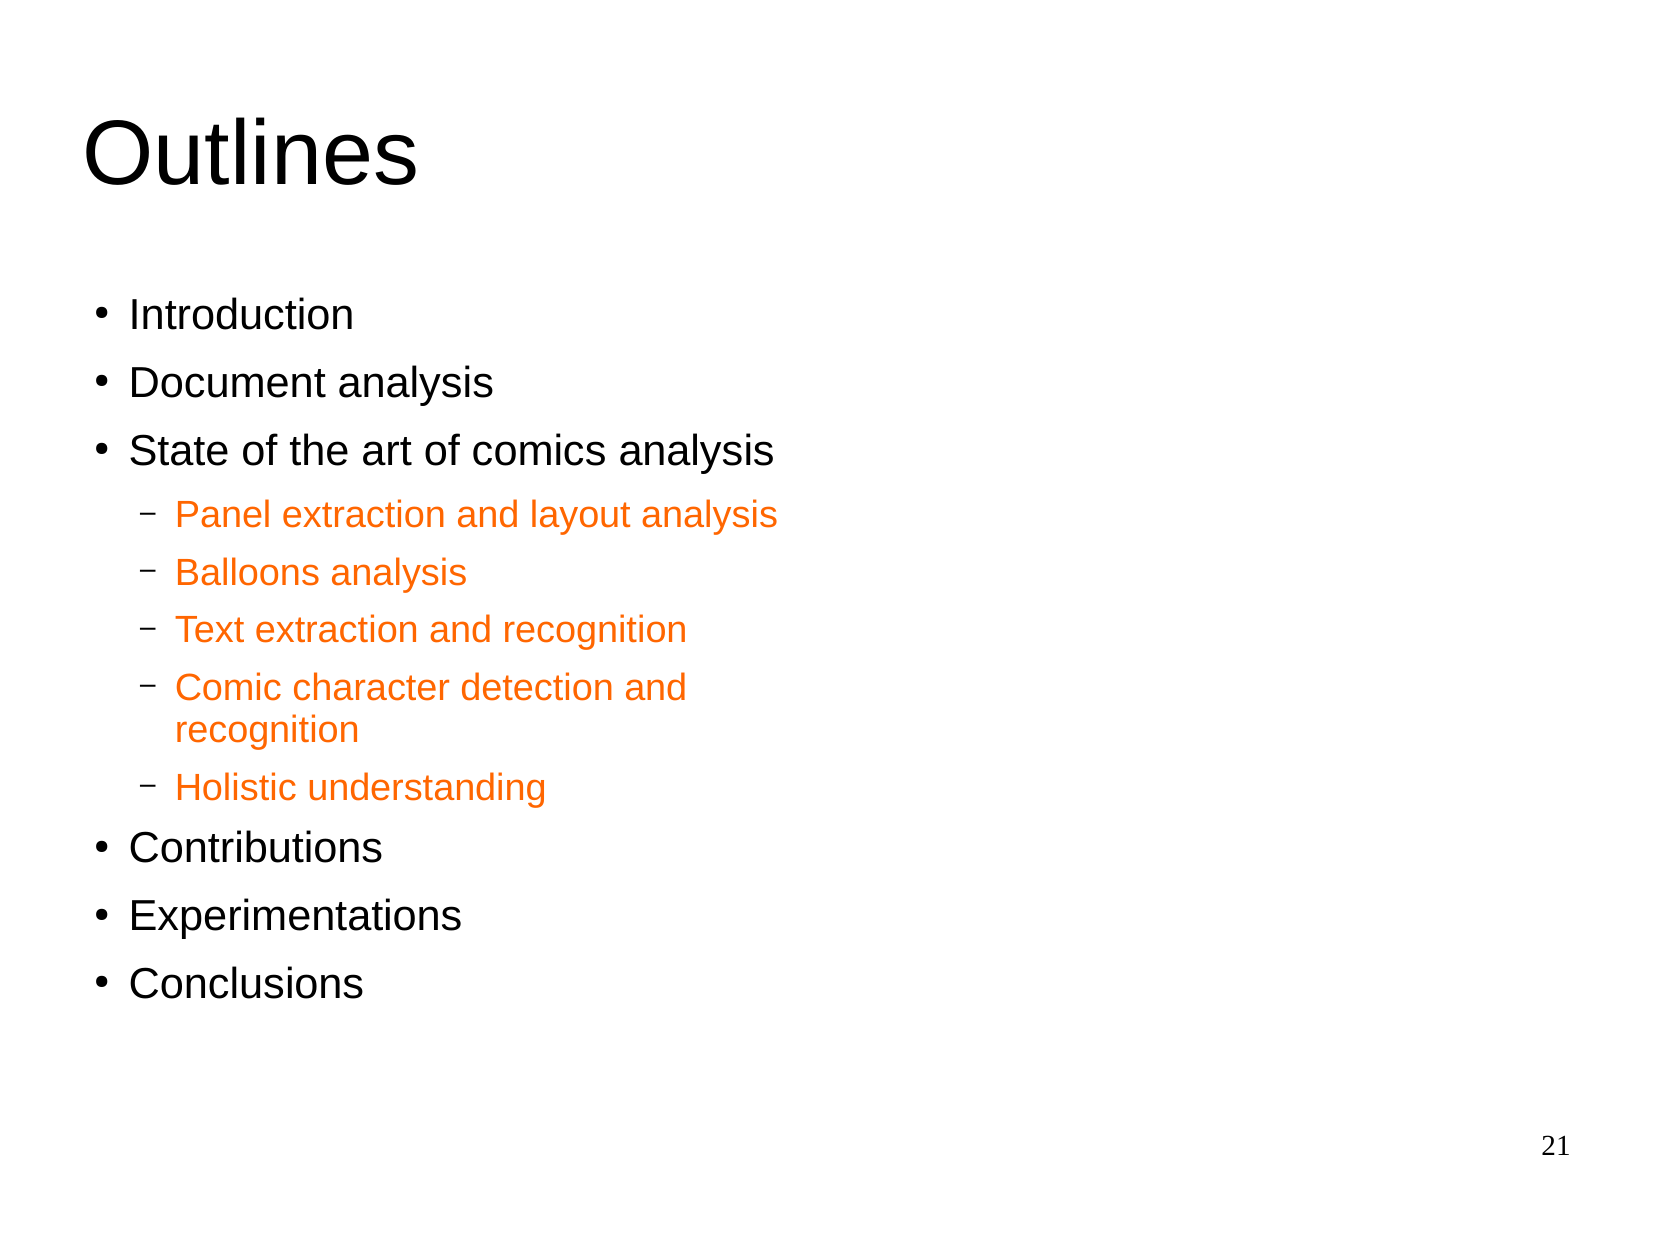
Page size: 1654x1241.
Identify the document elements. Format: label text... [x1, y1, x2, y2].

title Outlines [82, 49, 1571, 257]
list Introduction Document analysis State of the art of comics analysis Panel extraction and layout analysis Balloons analysis Text extraction and recognition Comic character detection and recognition Holistic understanding Contributions Experimentations Conclusions [82, 290, 863, 1010]
